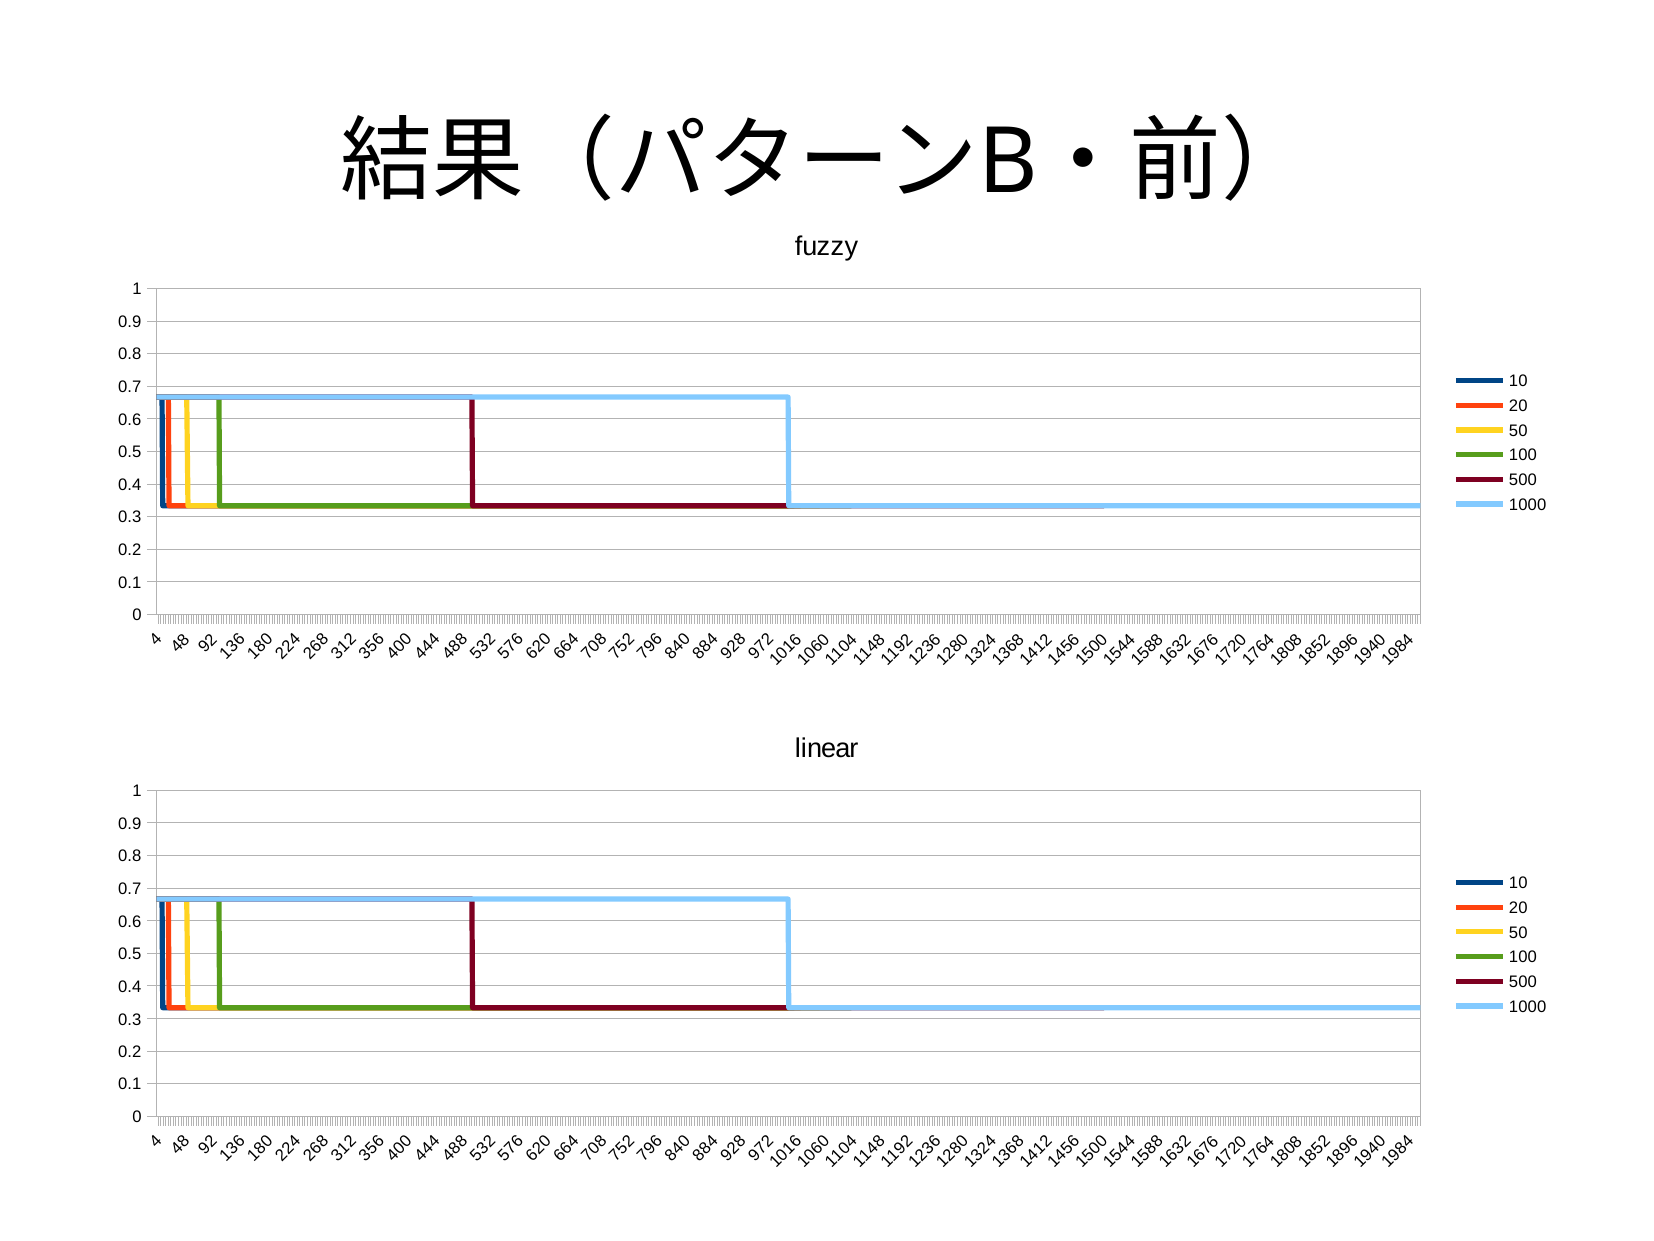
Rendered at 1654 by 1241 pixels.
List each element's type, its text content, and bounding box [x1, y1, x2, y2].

chart [88, 206, 1565, 679]
chart [88, 708, 1565, 1181]
title 結果（パターンB・前） [82, 56, 1571, 250]
